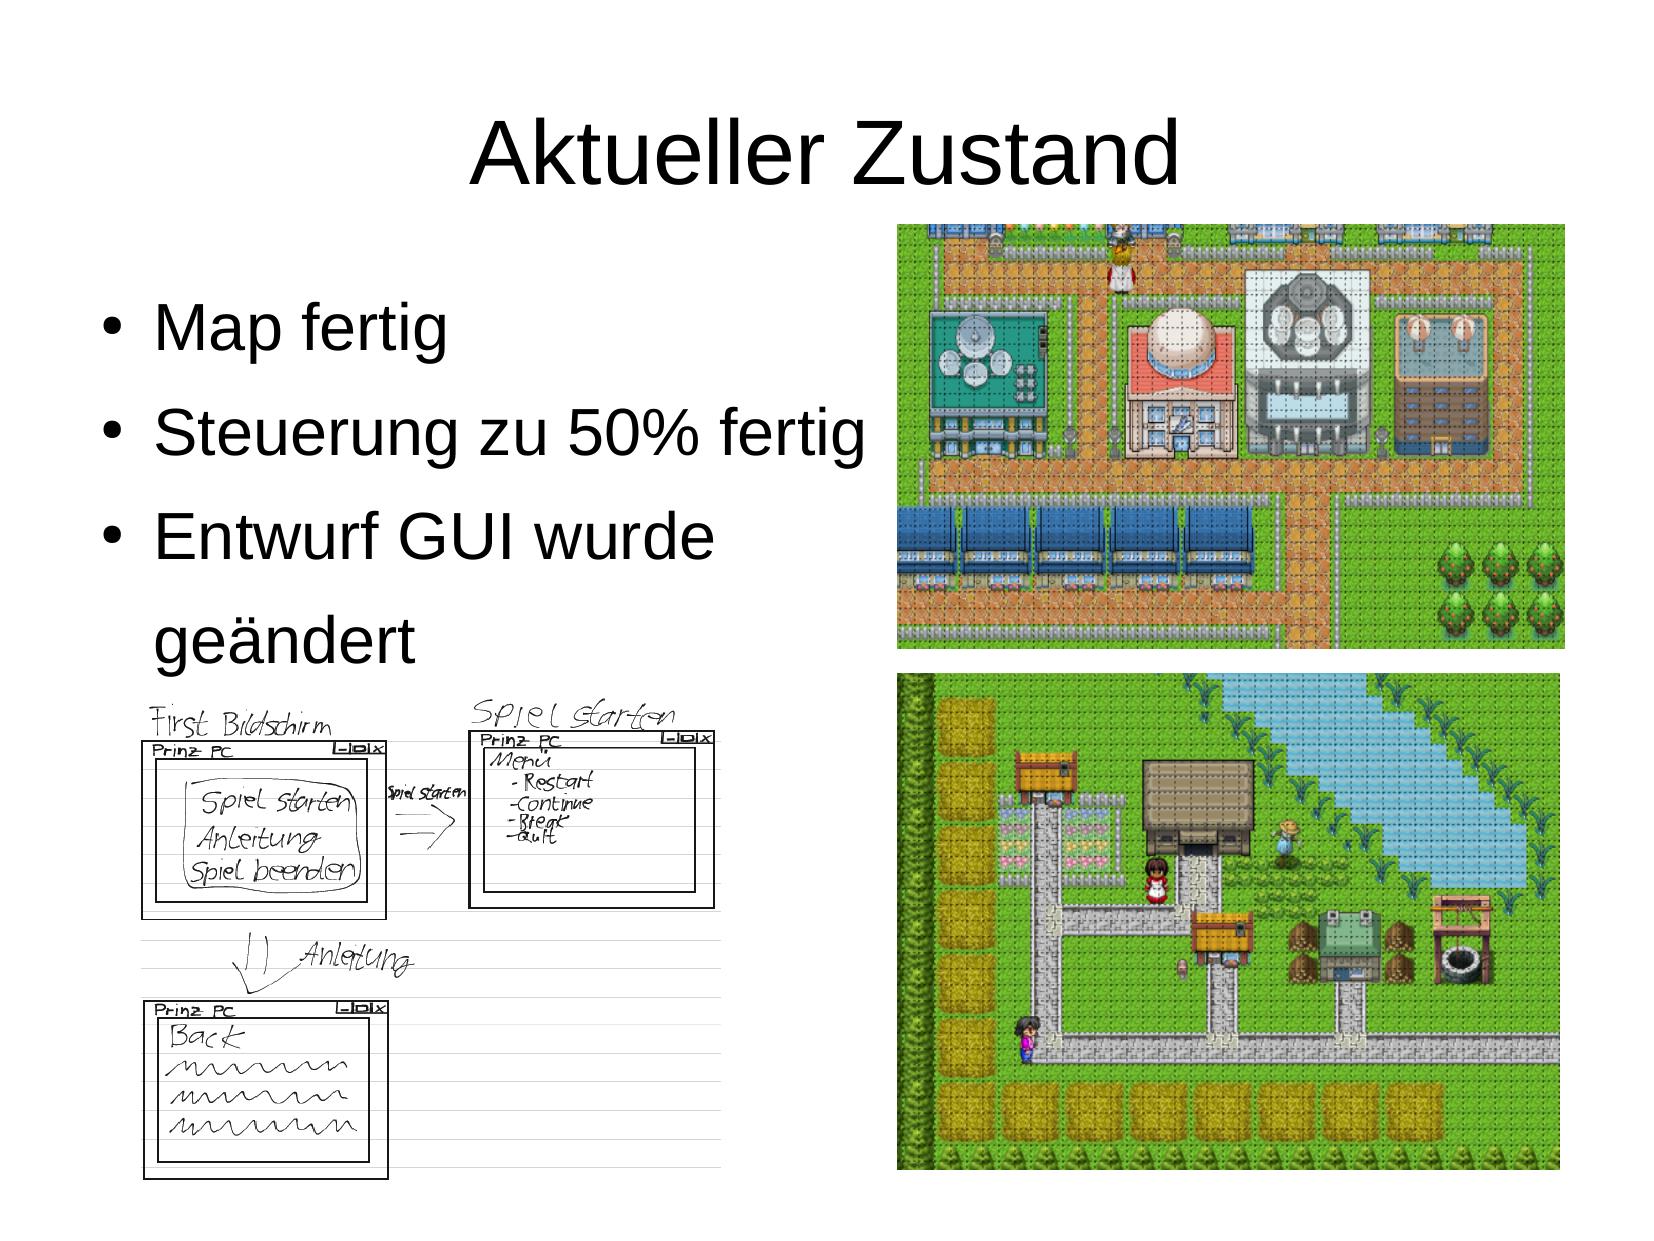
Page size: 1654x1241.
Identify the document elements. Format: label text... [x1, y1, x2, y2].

list Map fertig Steuerung zu 50% fertig Entwurf GUI wurde geändert [82, 290, 1571, 1109]
picture [897, 224, 1565, 649]
picture [897, 673, 1560, 1170]
picture [141, 696, 721, 1182]
title Aktueller Zustand [82, 49, 1571, 257]
